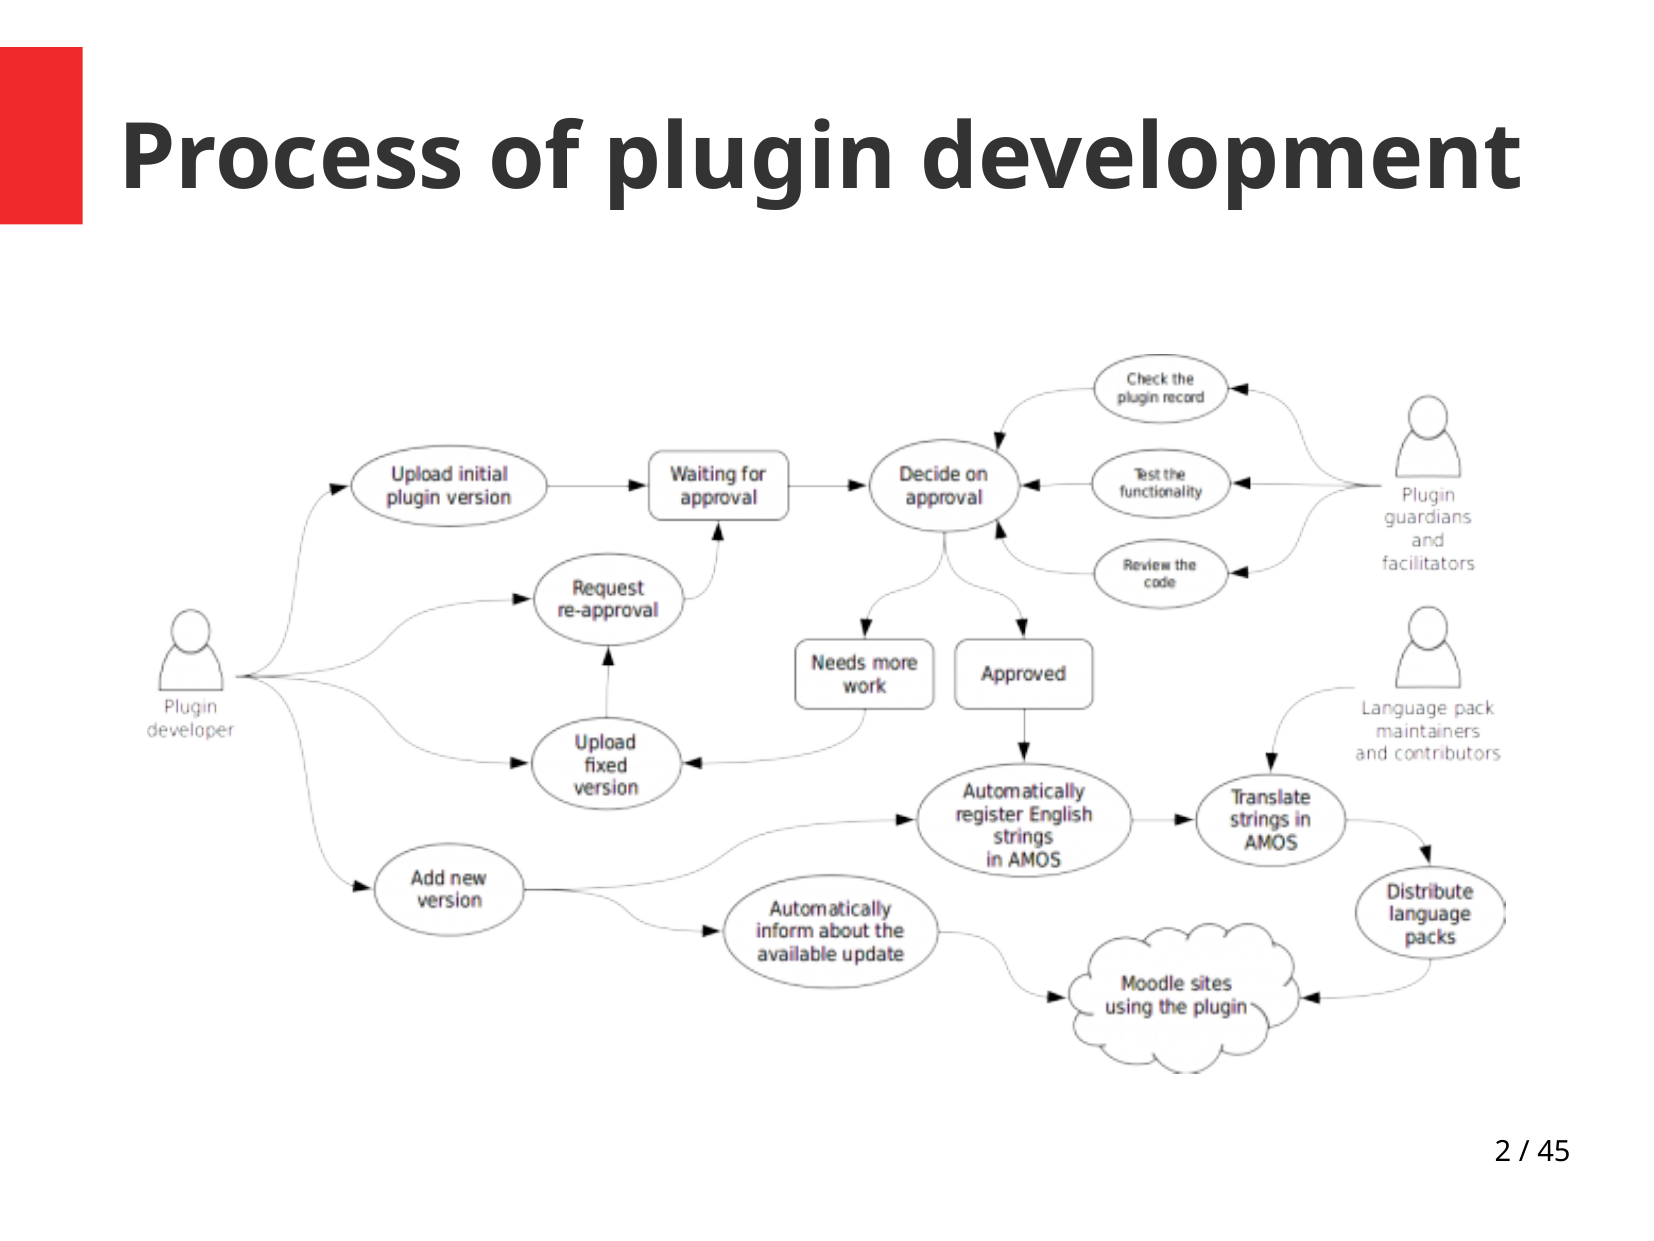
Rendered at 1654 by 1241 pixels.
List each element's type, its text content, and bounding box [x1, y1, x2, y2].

title Process of plugin development [118, 49, 1571, 257]
picture [147, 354, 1506, 1074]
